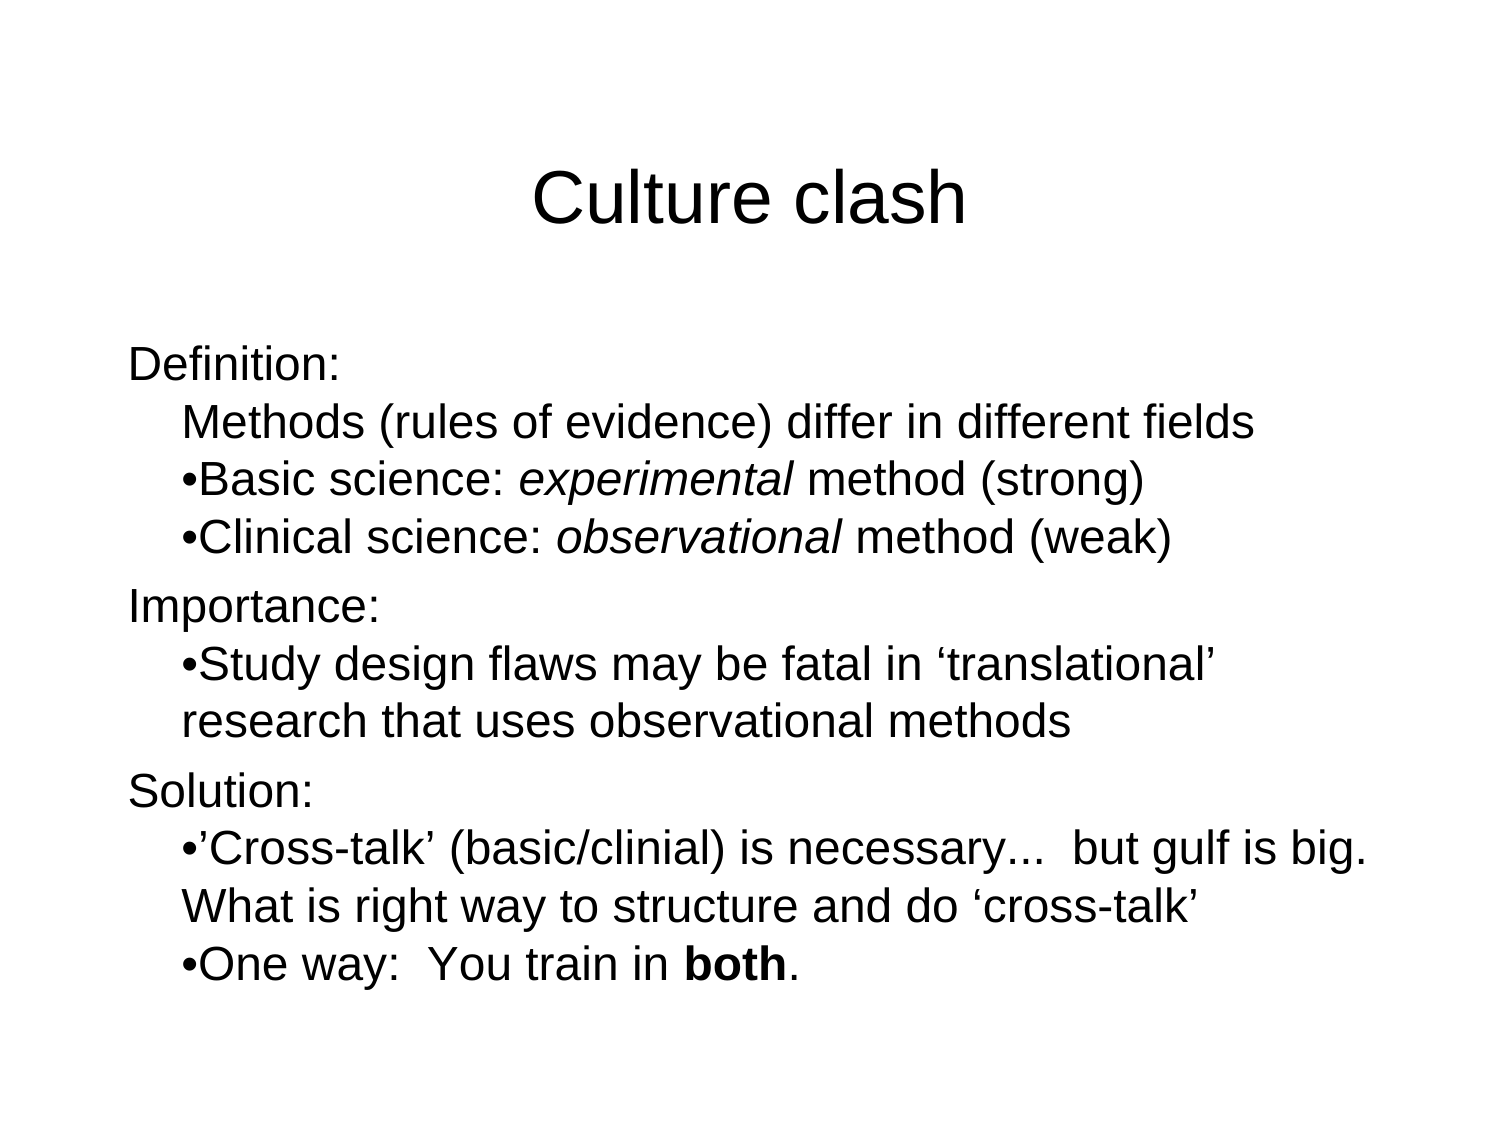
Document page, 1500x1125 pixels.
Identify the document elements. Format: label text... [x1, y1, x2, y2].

list Definition: Methods (rules of evidence) differ in different fields •Basic science: experimental method (strong) •Clinical science: observational method (weak) Importance: •Study design flaws may be fatal in ‘translational’ research that uses observational methods Solution: •’Cross-talk’ (basic/clinial) is necessary... but gulf is big. What is right way to structure and do ‘cross-talk’ •One way: You train in both. [112, 324, 1466, 1000]
title Culture clash [112, 99, 1388, 288]
